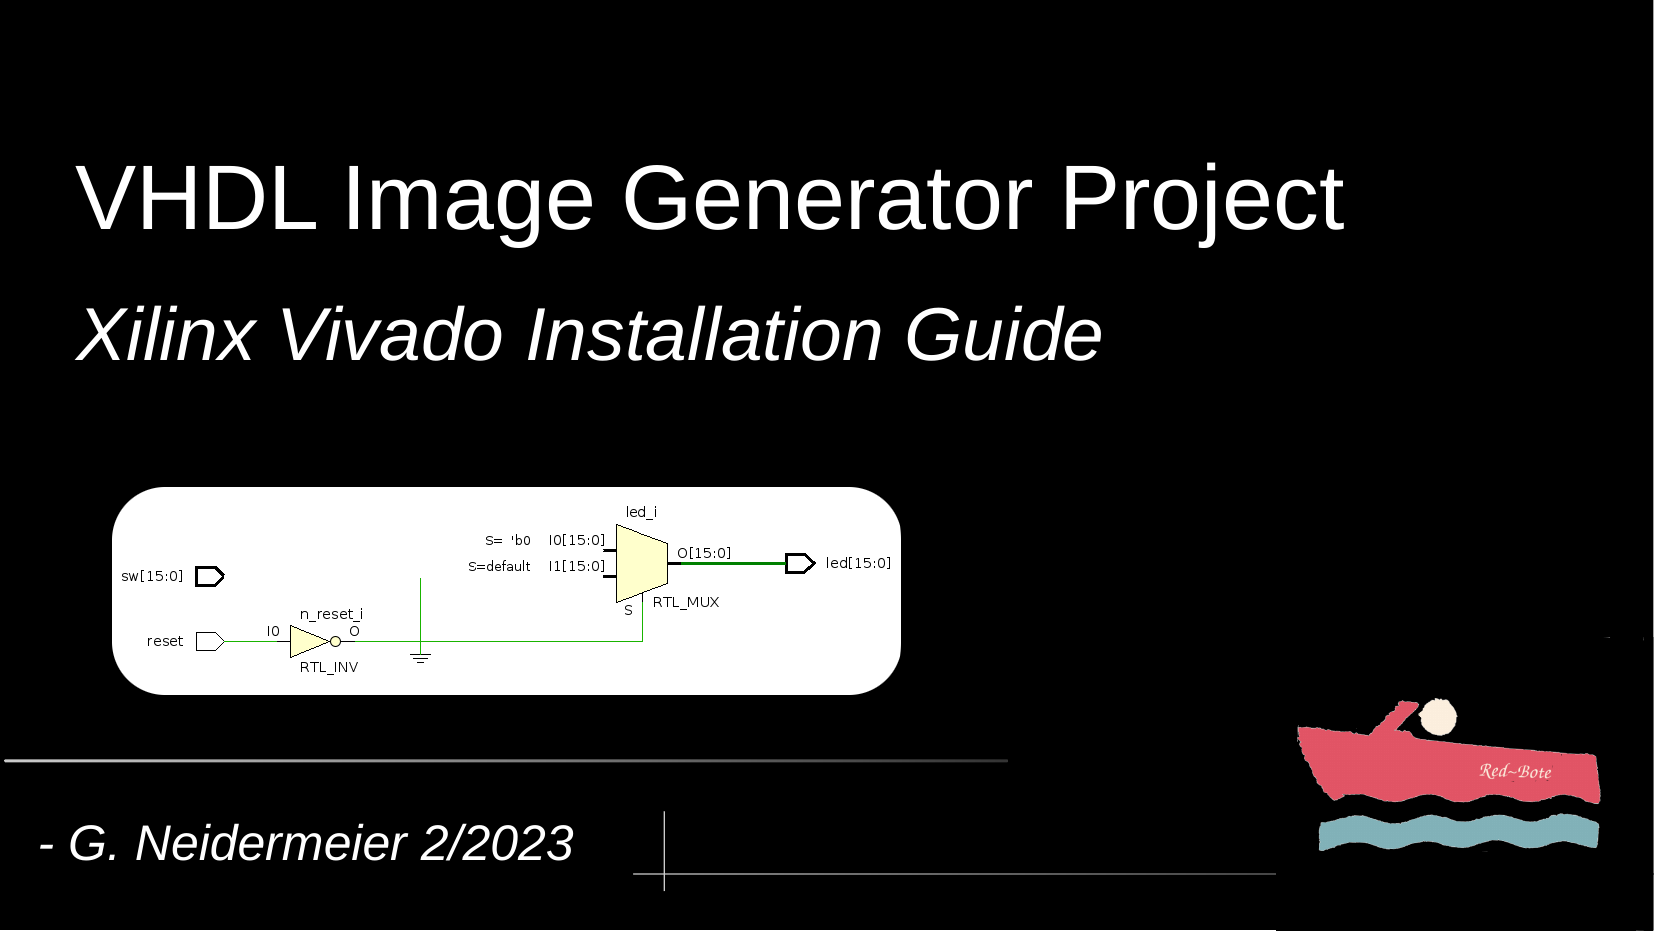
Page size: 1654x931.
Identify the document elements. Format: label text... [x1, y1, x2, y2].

title VHDL Image Generator Project [75, 144, 1364, 253]
title Xilinx Vivado Installation Guide [76, 256, 1314, 413]
title - G. Neidermeier 2/2023 [37, 712, 602, 871]
picture [112, 487, 901, 695]
picture [1276, 637, 1654, 931]
